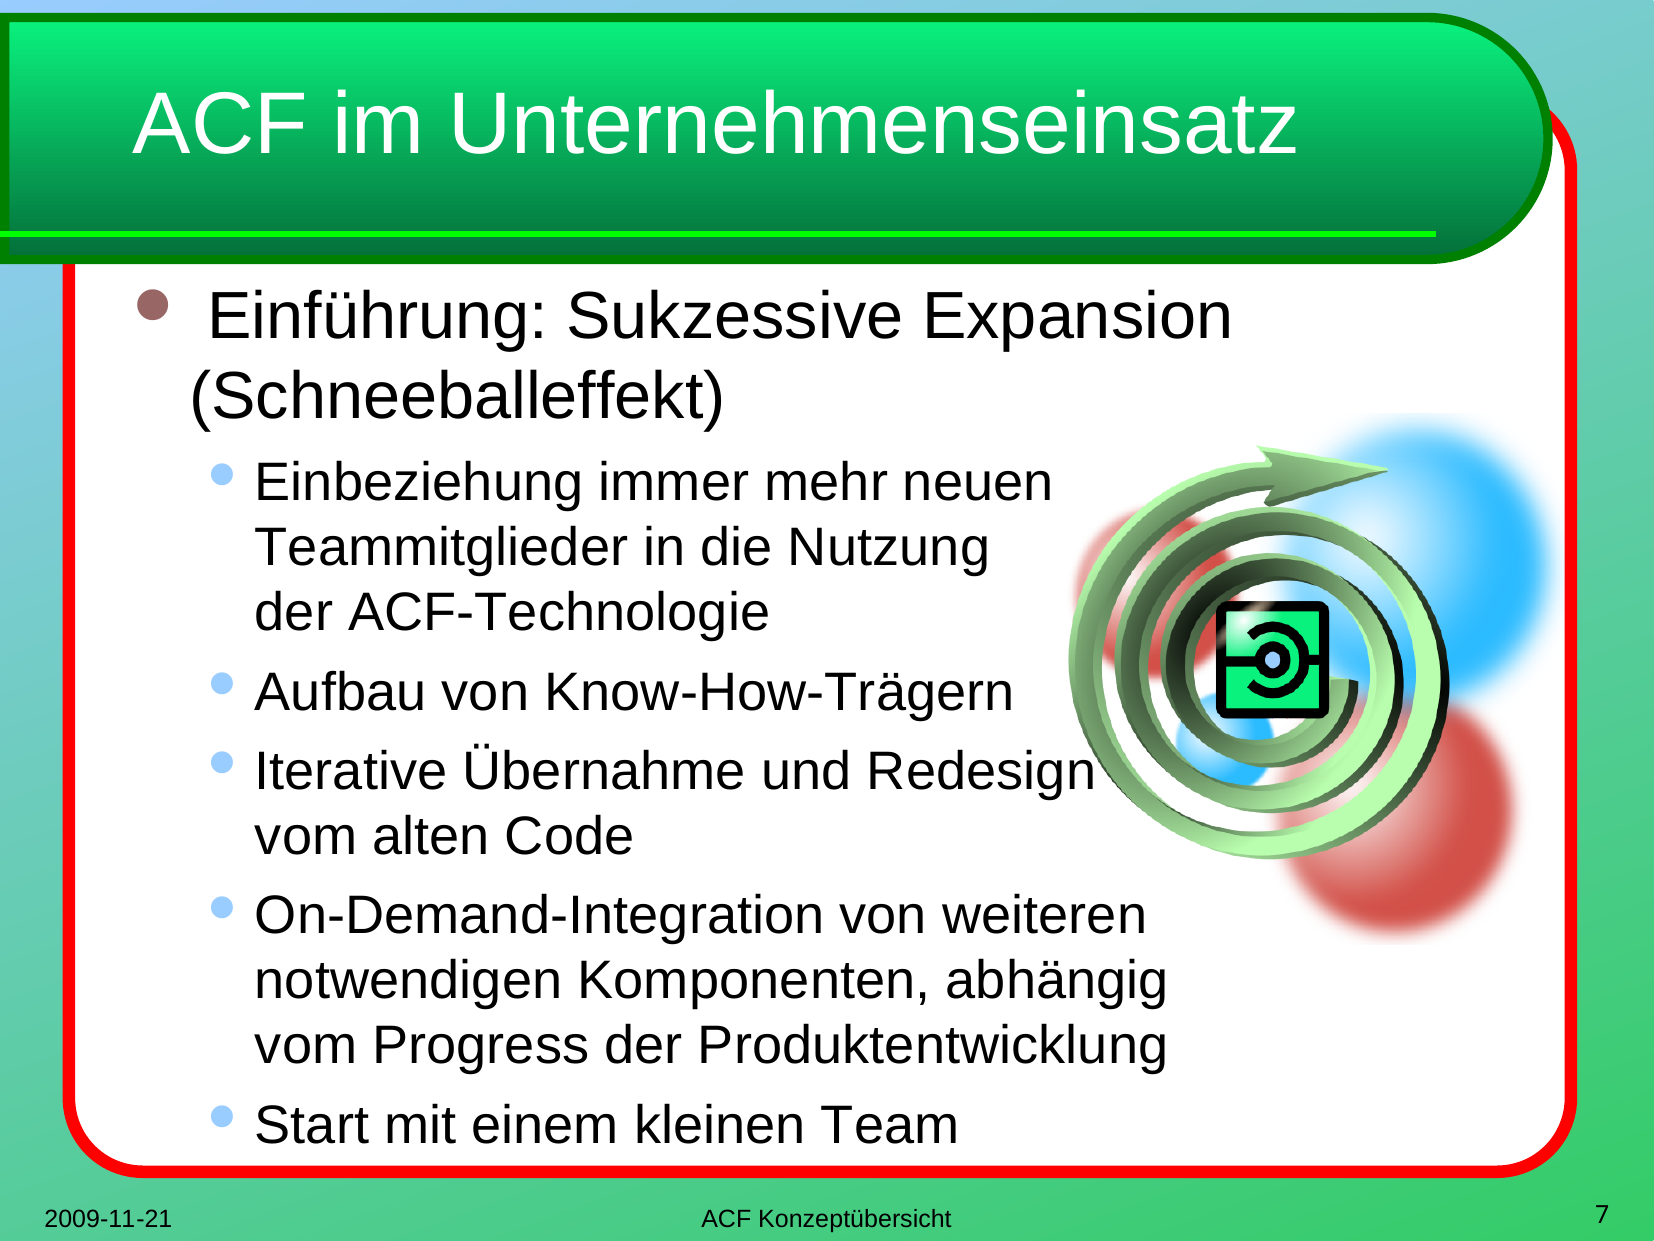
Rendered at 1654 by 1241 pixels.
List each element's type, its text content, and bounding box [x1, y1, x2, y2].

picture [1270, 413, 1565, 945]
list Einführung: Sukzessive Expansion (Schneeballeffekt) Einbeziehung immer mehr neuen Teammitglieder in die Nutzung der ACF-Technologie Aufbau von Know-How-Trägern Iterative Übernahme und Redesign vom alten Code On-Demand-Integration von weiteren notwendigen Komponenten, abhängig vom Progress der Produktentwicklung Start mit einem kleinen Team [118, 264, 1270, 1162]
title ACF im Unternehmenseinsatz [118, 0, 1531, 237]
